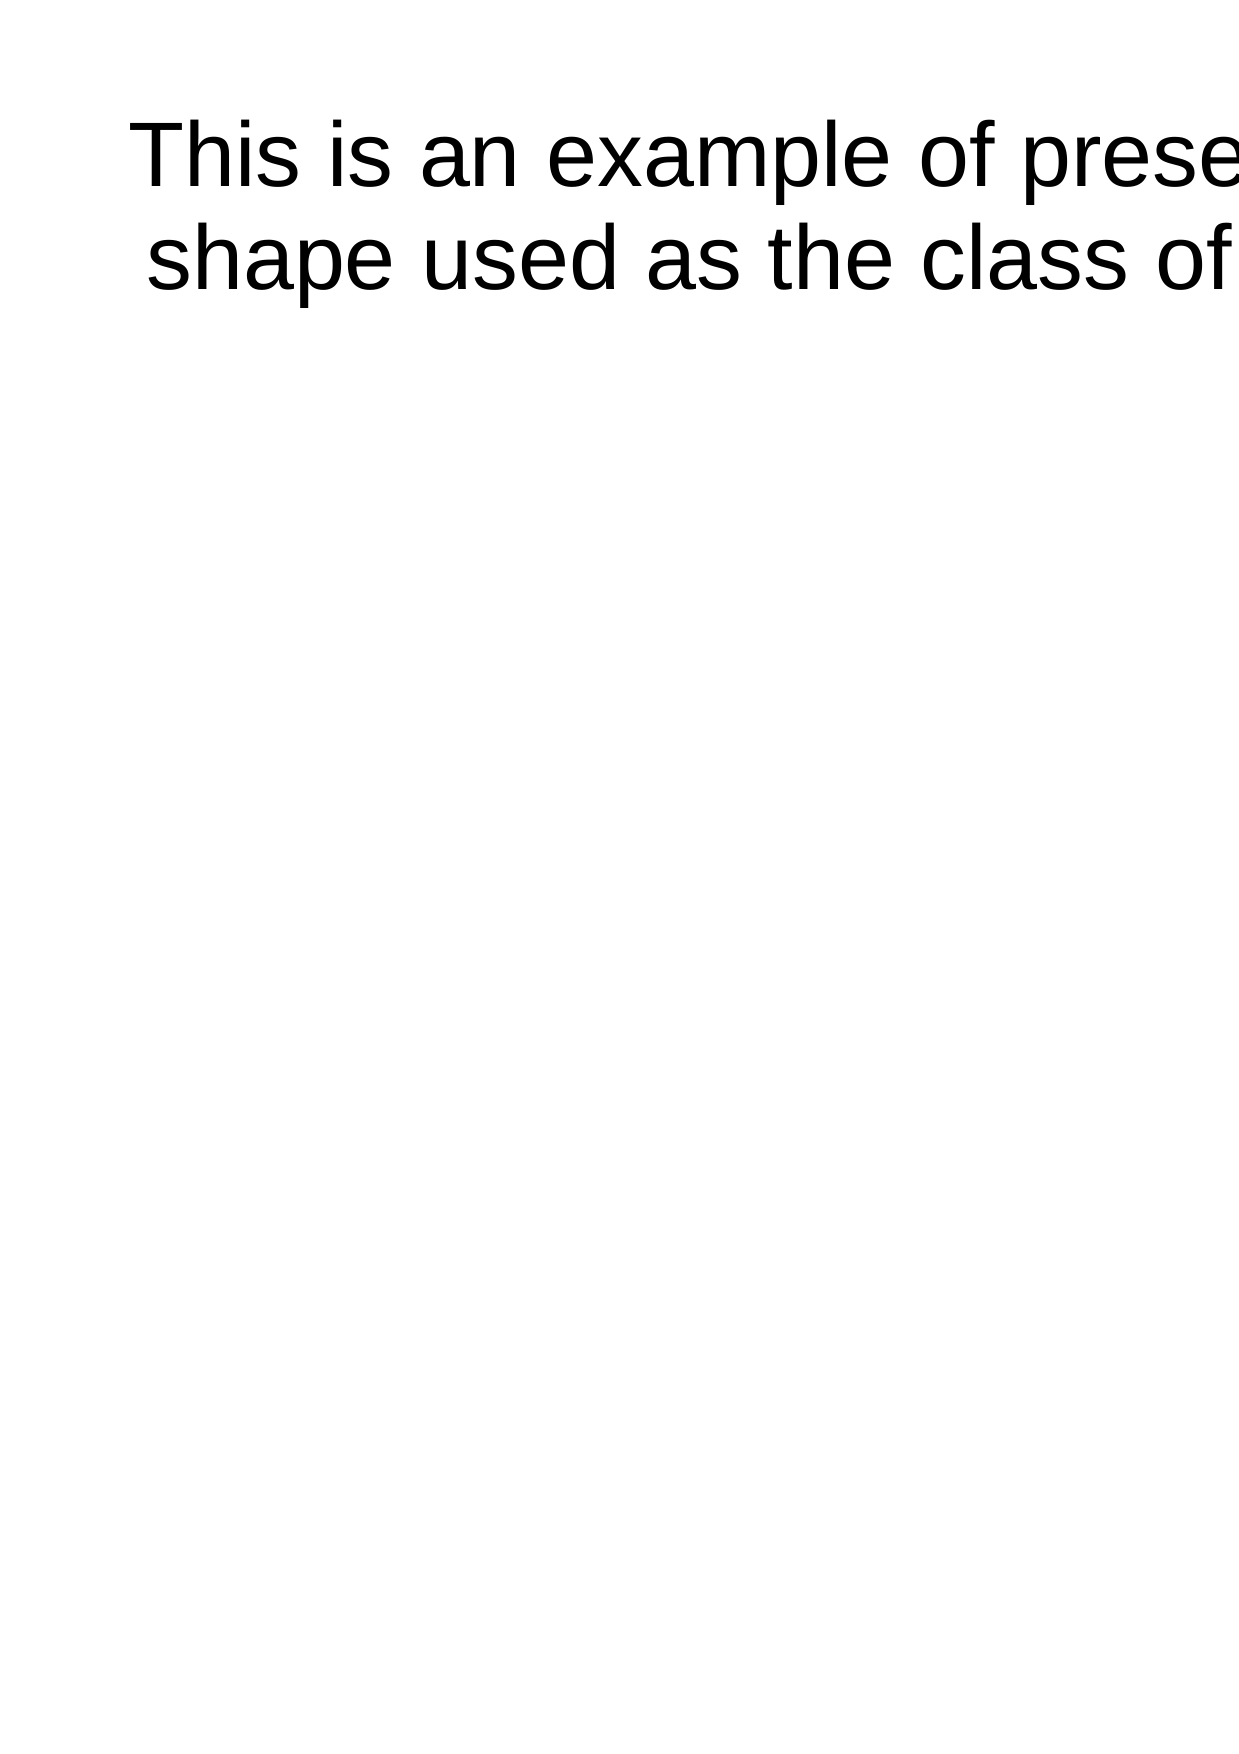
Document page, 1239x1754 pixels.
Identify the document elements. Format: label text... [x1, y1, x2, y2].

title This is an example of presentation shape used as the class of notes. [121, 102, 1239, 311]
